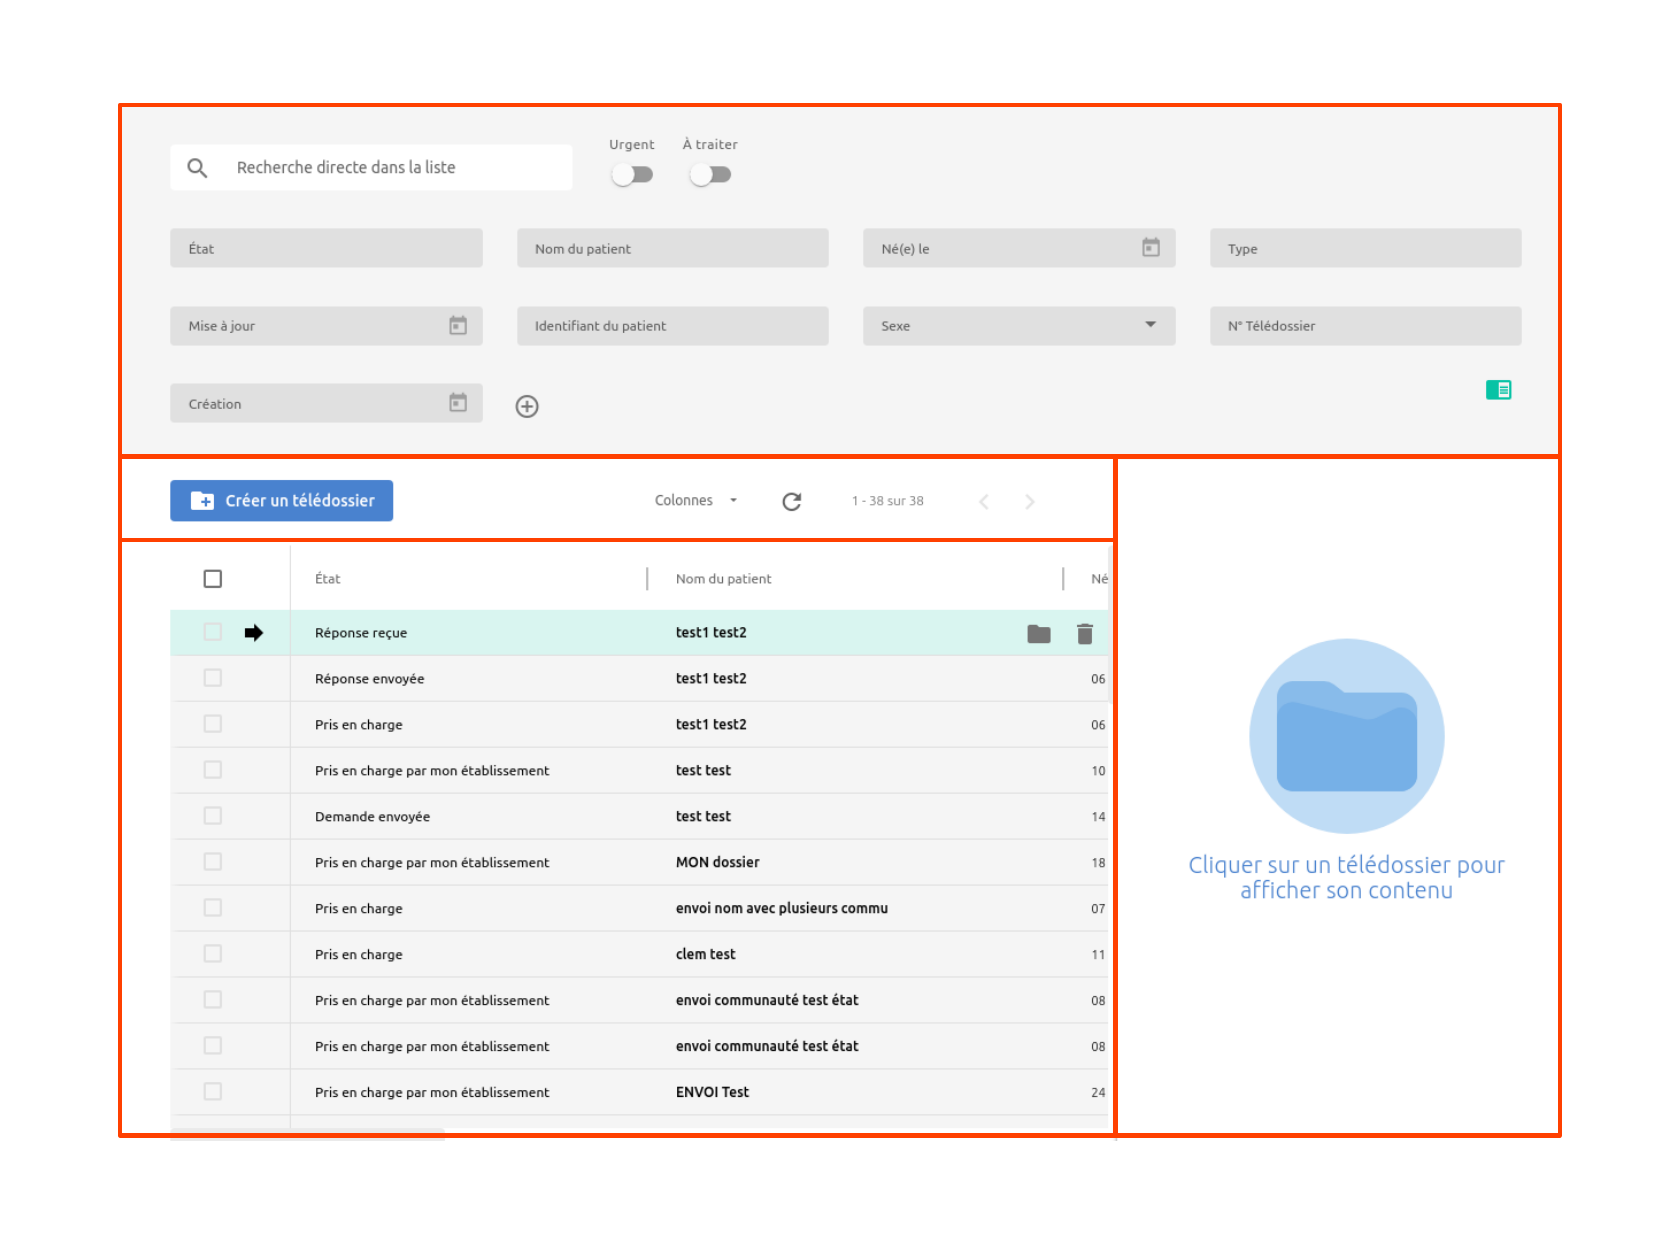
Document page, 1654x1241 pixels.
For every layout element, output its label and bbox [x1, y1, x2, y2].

picture [122, 107, 1558, 454]
picture [122, 542, 1113, 1133]
picture [122, 459, 1113, 538]
picture [1118, 459, 1558, 1133]
